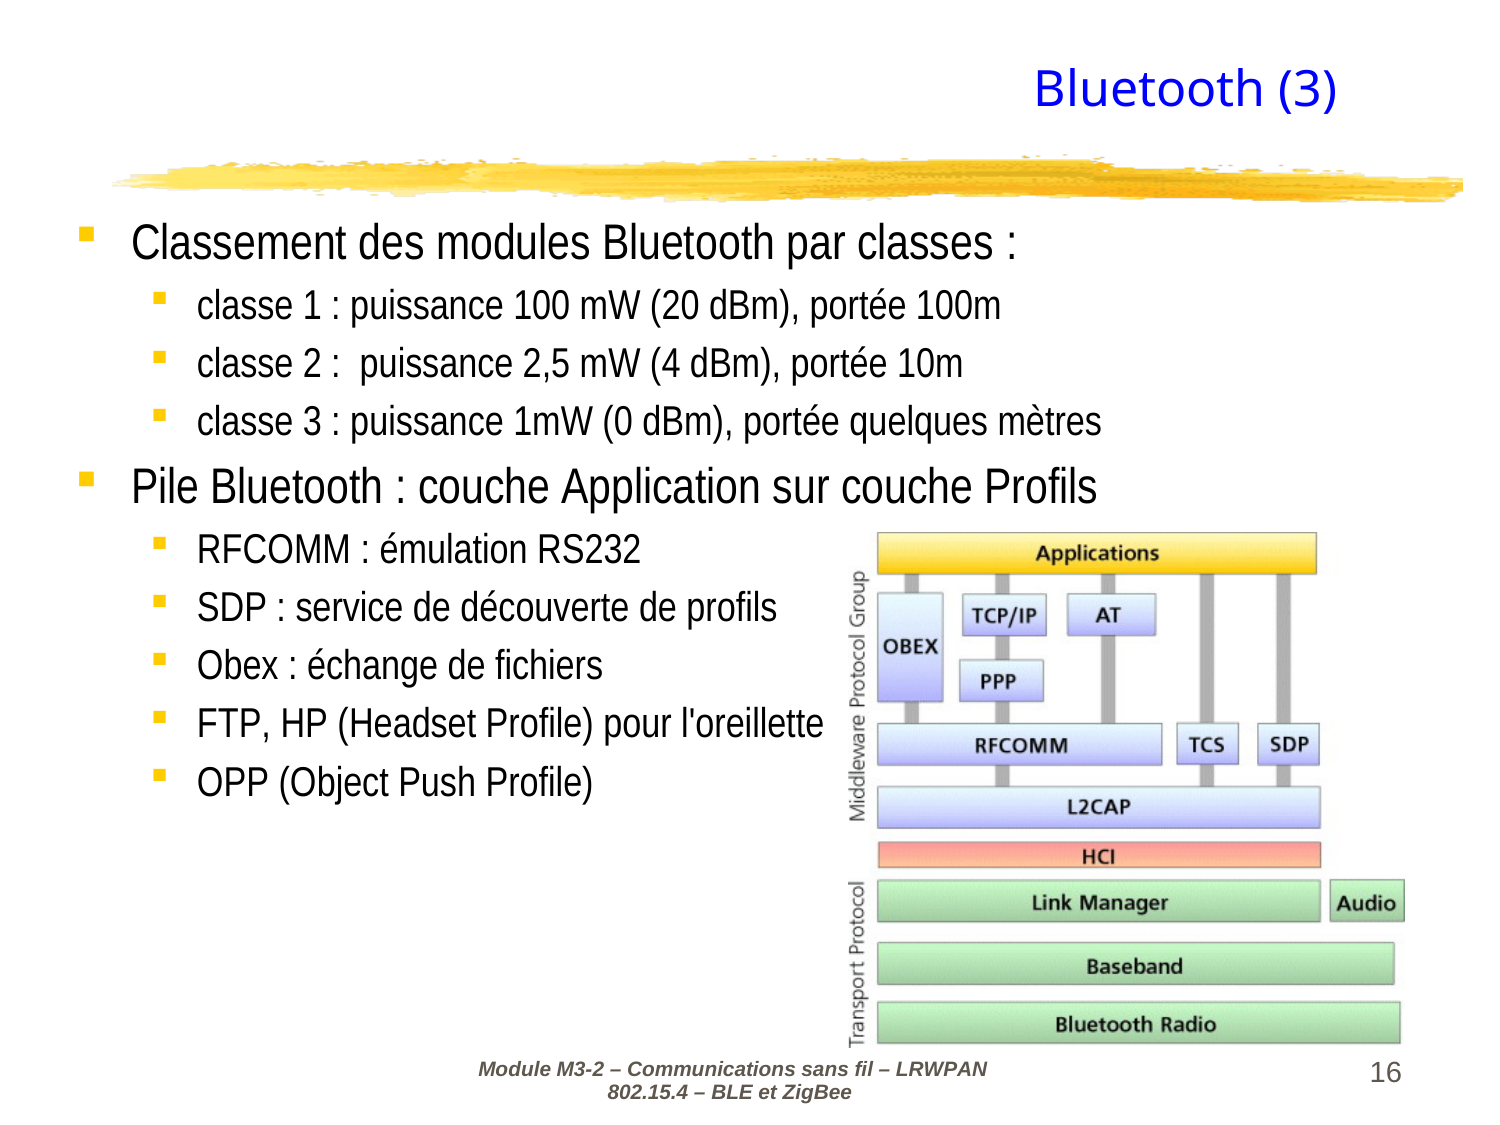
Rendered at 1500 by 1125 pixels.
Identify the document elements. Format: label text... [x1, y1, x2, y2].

picture [112, 149, 1463, 213]
list Classement des modules Bluetooth par classes : classe 1 : puissance 100 mW (20 dBm), portée 100m classe 2 : puissance 2,5 mW (4 dBm), portée 10m classe 3 : puissance 1mW (0 dBm), portée quelques mètres Pile Bluetooth : couche Application sur couche Profils RFCOMM : émulation RS232 SDP : service de découverte de profils Obex : échange de fichiers FTP, HP (Headset Profile) pour l'oreillette OPP (Object Push Profile) [74, 212, 1417, 941]
title Bluetooth (3) [62, 44, 1338, 131]
picture [848, 532, 1405, 1048]
